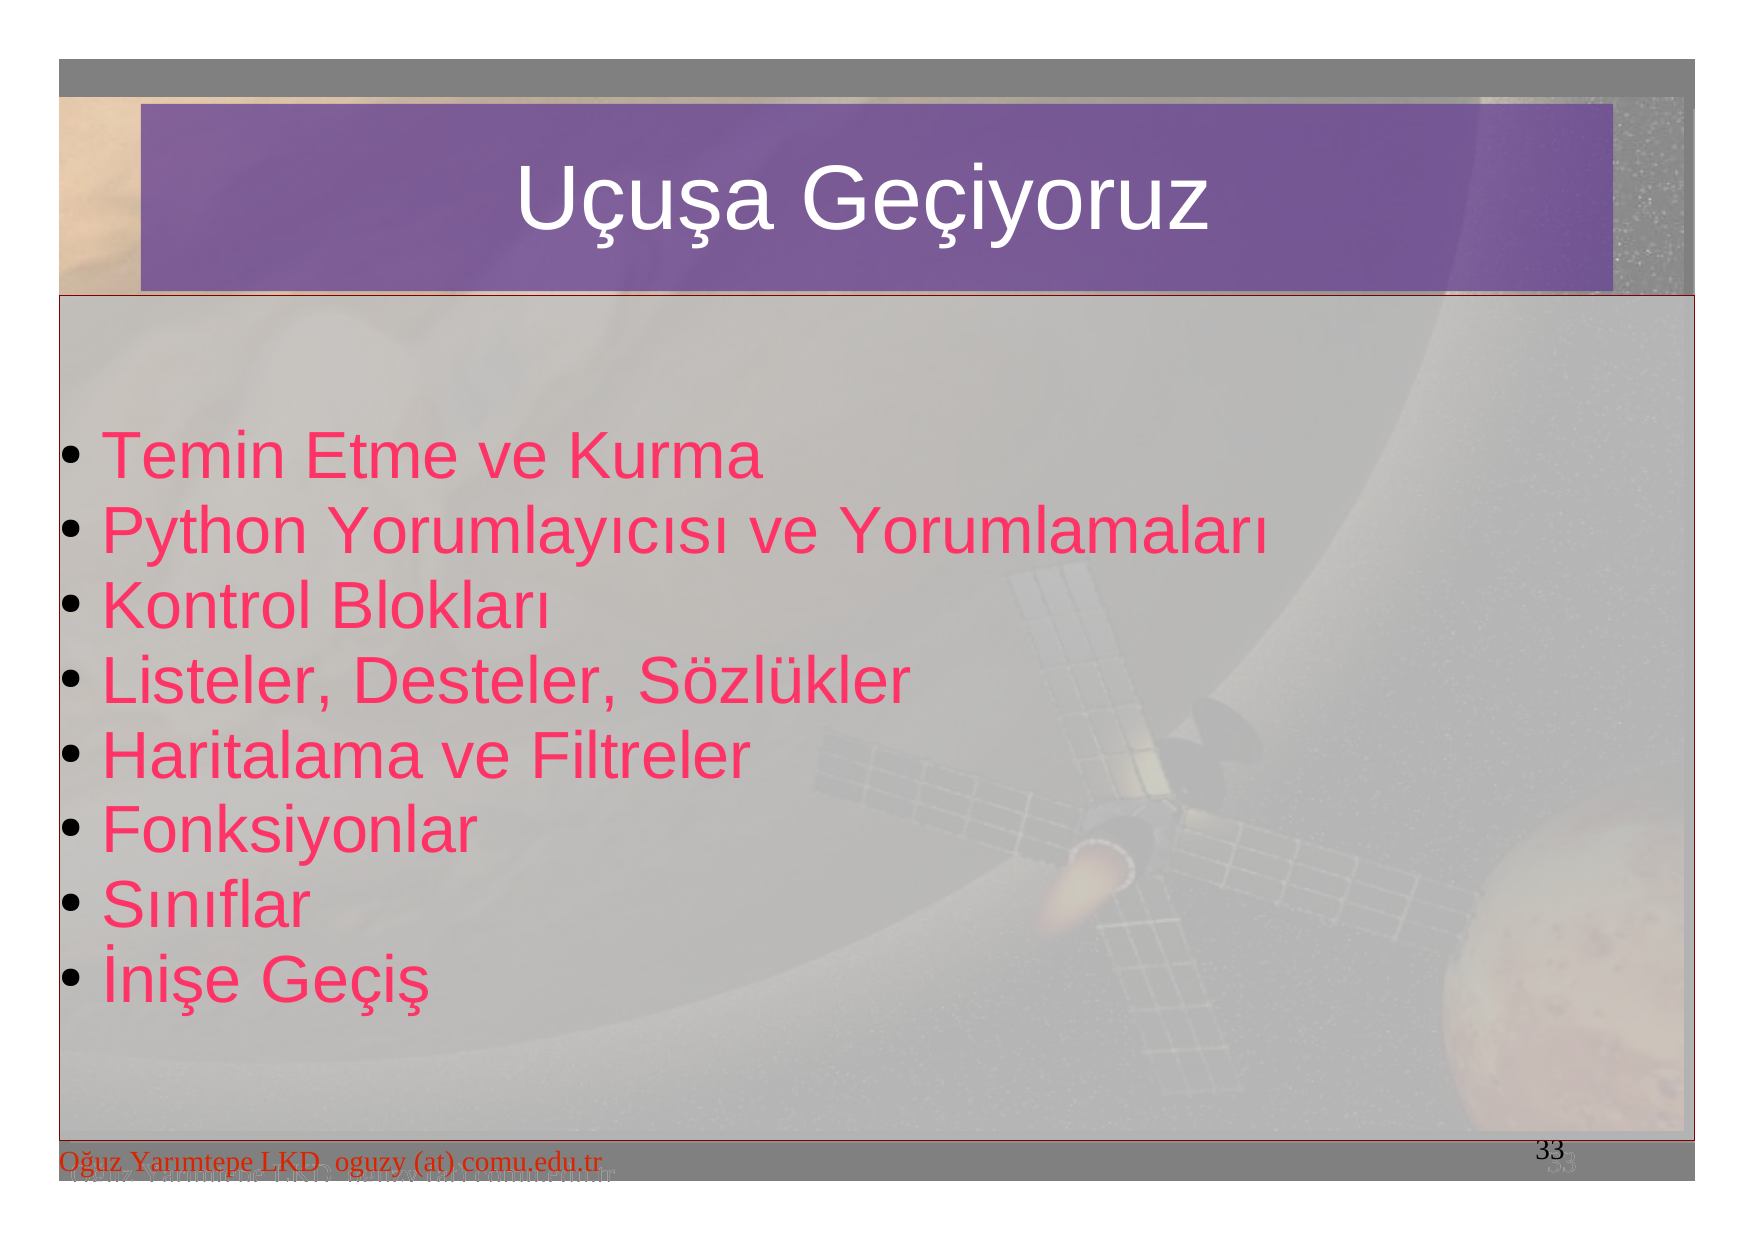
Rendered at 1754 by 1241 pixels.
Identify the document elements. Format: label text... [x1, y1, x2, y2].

title Uçuşa Geçiyoruz [140, 103, 1614, 292]
subtitle Temin Etme ve Kurma Python Yorumlayıcısı ve Yorumlamaları Kontrol Blokları Listeler, Desteler, Sözlükler Haritalama ve Filtreler Fonksiyonlar Sınıflar İnişe Geçiş [59, 295, 1695, 1141]
picture [59, 97, 1684, 295]
